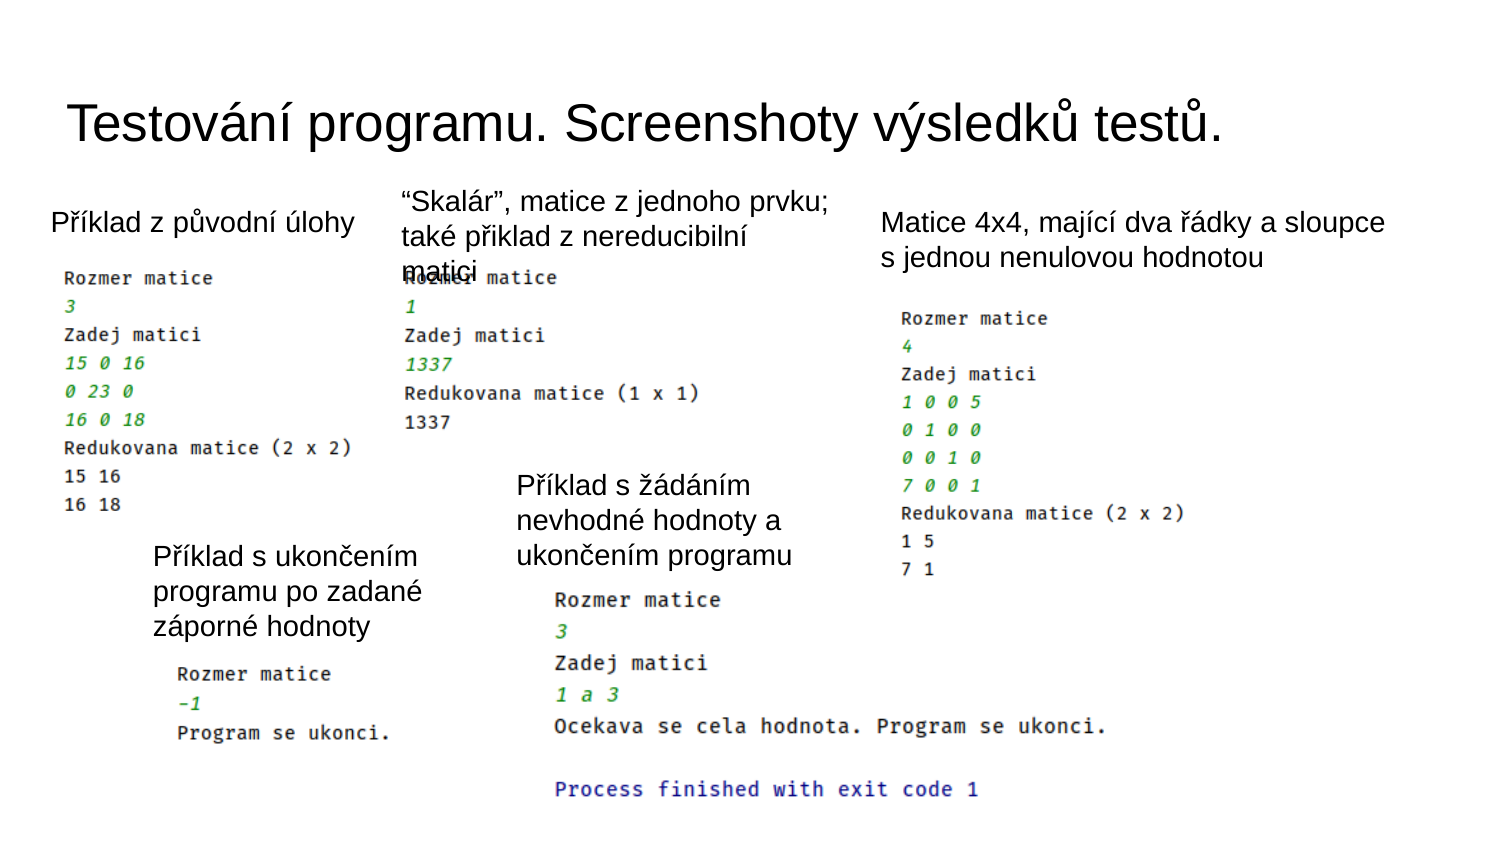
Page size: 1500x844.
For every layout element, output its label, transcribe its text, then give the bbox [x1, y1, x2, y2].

picture [51, 264, 847, 529]
text_box “Skalár”, matice z jednoho prvku; také přiklad z nereducibilní matici [386, 166, 847, 302]
text_box Matice 4x4, mající dva řádky a sloupce s jednou nenulovou hodnotou [865, 188, 1418, 289]
picture [165, 658, 478, 753]
text_box Příklad s žádáním nevhodné hodnoty a ukončením programu [501, 451, 847, 587]
text_box Příklad s ukončením programu po zadané záporné hodnoty [137, 521, 483, 657]
picture [543, 297, 1262, 808]
text_box Příklad z původní úlohy [35, 188, 381, 254]
title Testování programu. Screenshoty výsledků testů. [51, 72, 1449, 167]
